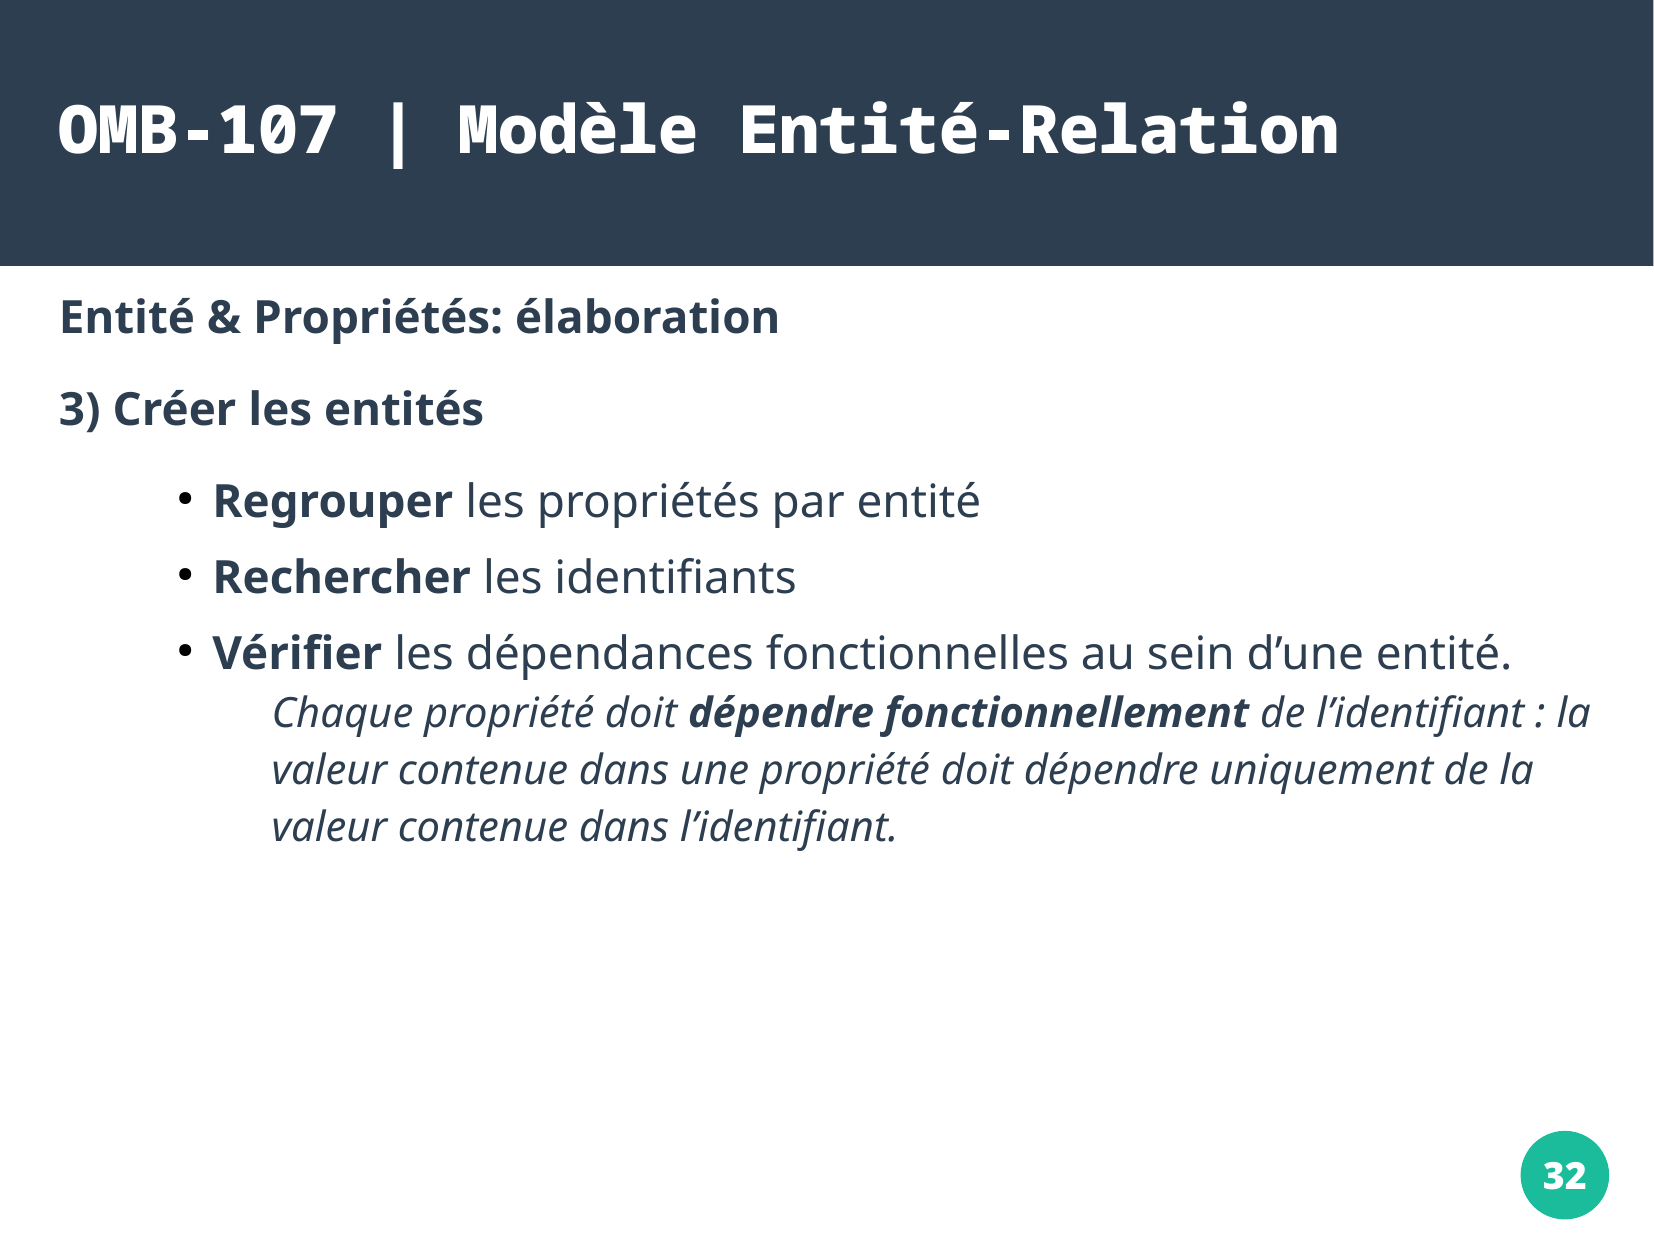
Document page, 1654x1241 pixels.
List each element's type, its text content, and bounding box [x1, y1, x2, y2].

title OMB-107 | Modèle Entité-Relation [58, 49, 1595, 207]
list Entité & Propriétés: élaboration 3) Créer les entités Regrouper les propriétés par entité Rechercher les identifiants Vérifier les dépendances fonctionnelles au sein d’une entité. Chaque propriété doit dépendre fonctionnellement de l’identifiant : la valeur contenue dans une propriété doit dépendre uniquement de la valeur contenue dans l’identifiant. [58, 285, 1595, 1152]
